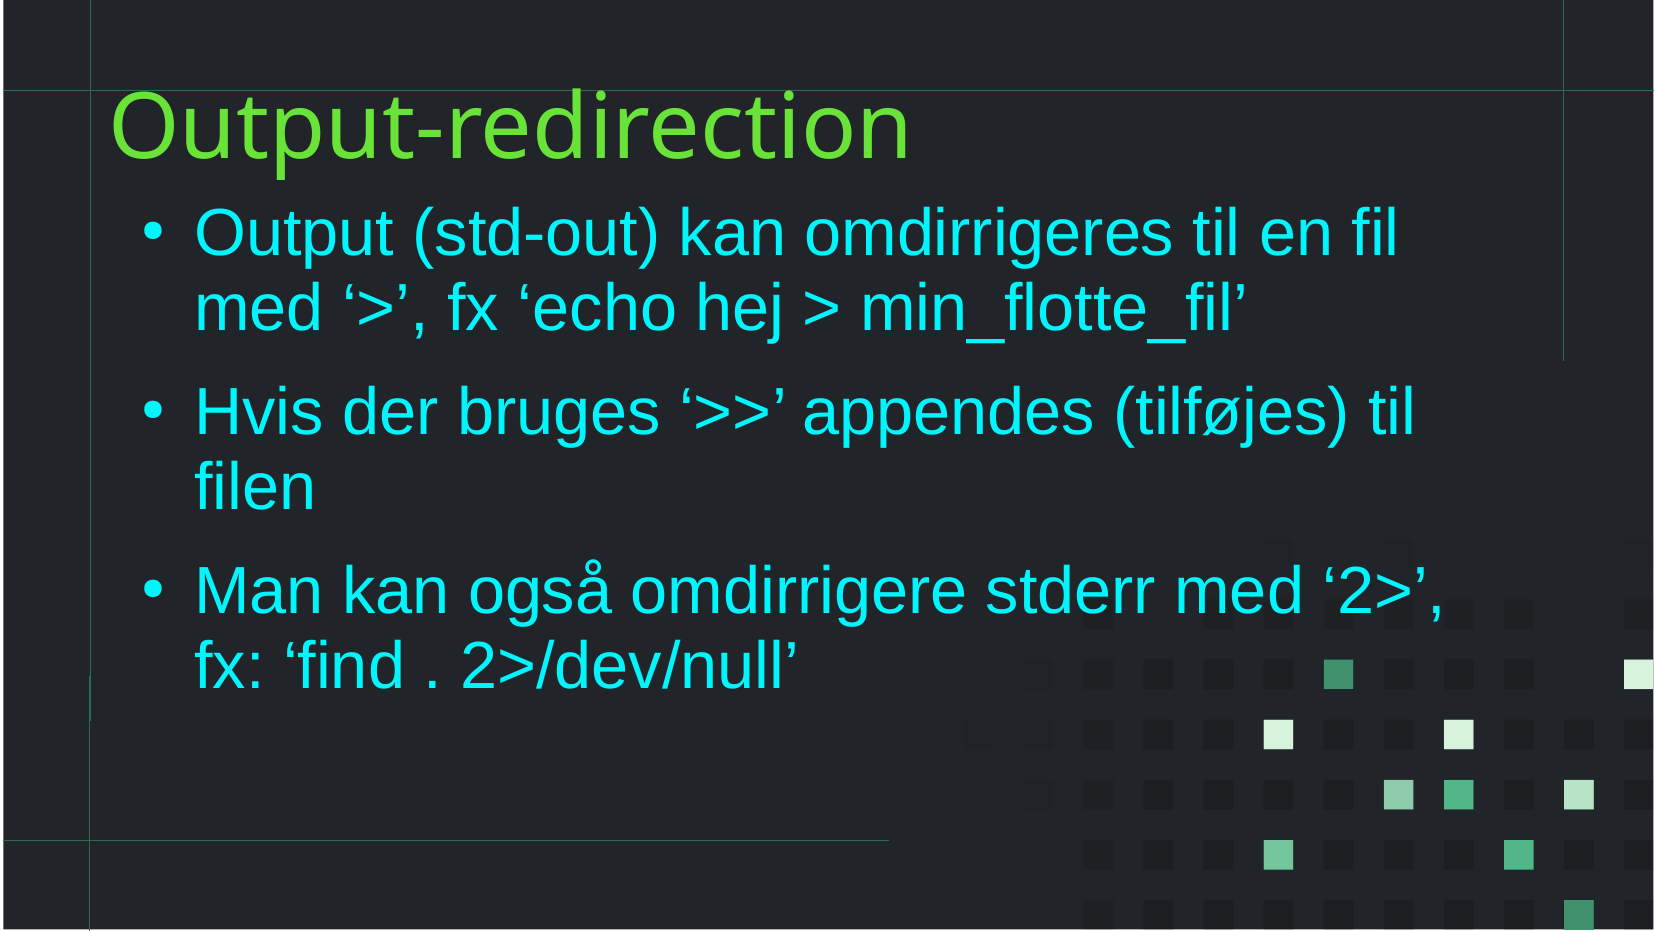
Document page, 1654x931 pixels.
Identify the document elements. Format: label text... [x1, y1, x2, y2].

title Output-redirection [108, 45, 1564, 201]
picture [963, 539, 1654, 930]
list Output (std-out) kan omdirrigeres til en fil med ‘>’, fx ‘echo hej > min_flotte_fil’ Hvis der bruges ‘>>’ appendes (tilføjes) til filen Man kan også omdirrigere stderr med ‘2>’, fx: ‘find . 2>/dev/null’ [123, 195, 1519, 811]
